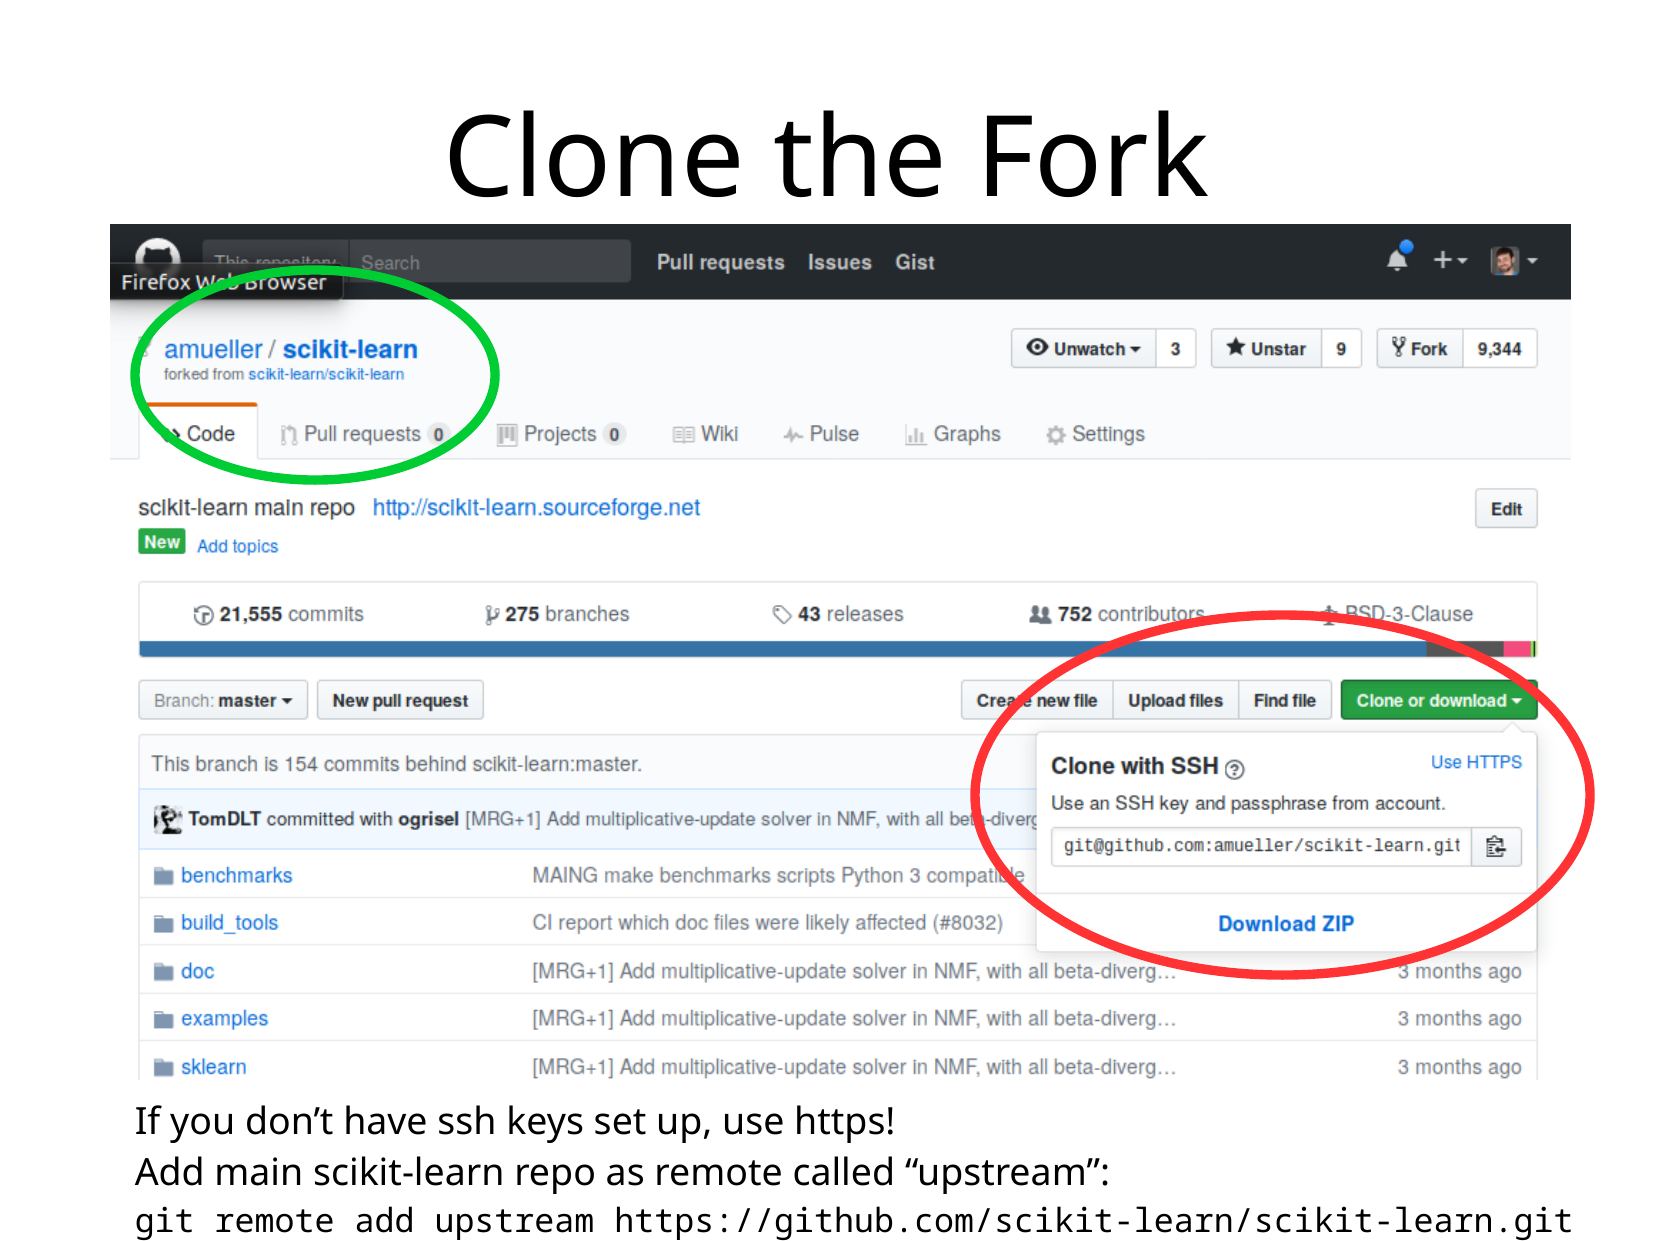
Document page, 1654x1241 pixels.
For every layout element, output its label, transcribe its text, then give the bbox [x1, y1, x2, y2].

picture [980, 620, 1571, 970]
picture [110, 224, 1571, 1081]
title Clone the Fork [82, 49, 1571, 257]
text_box If you don’t have ssh keys set up, use https! Add main scikit-learn repo as remote called “upstream”: git remote add upstream https://github.com/scikit-learn/scikit-learn.git [120, 1087, 1636, 1241]
